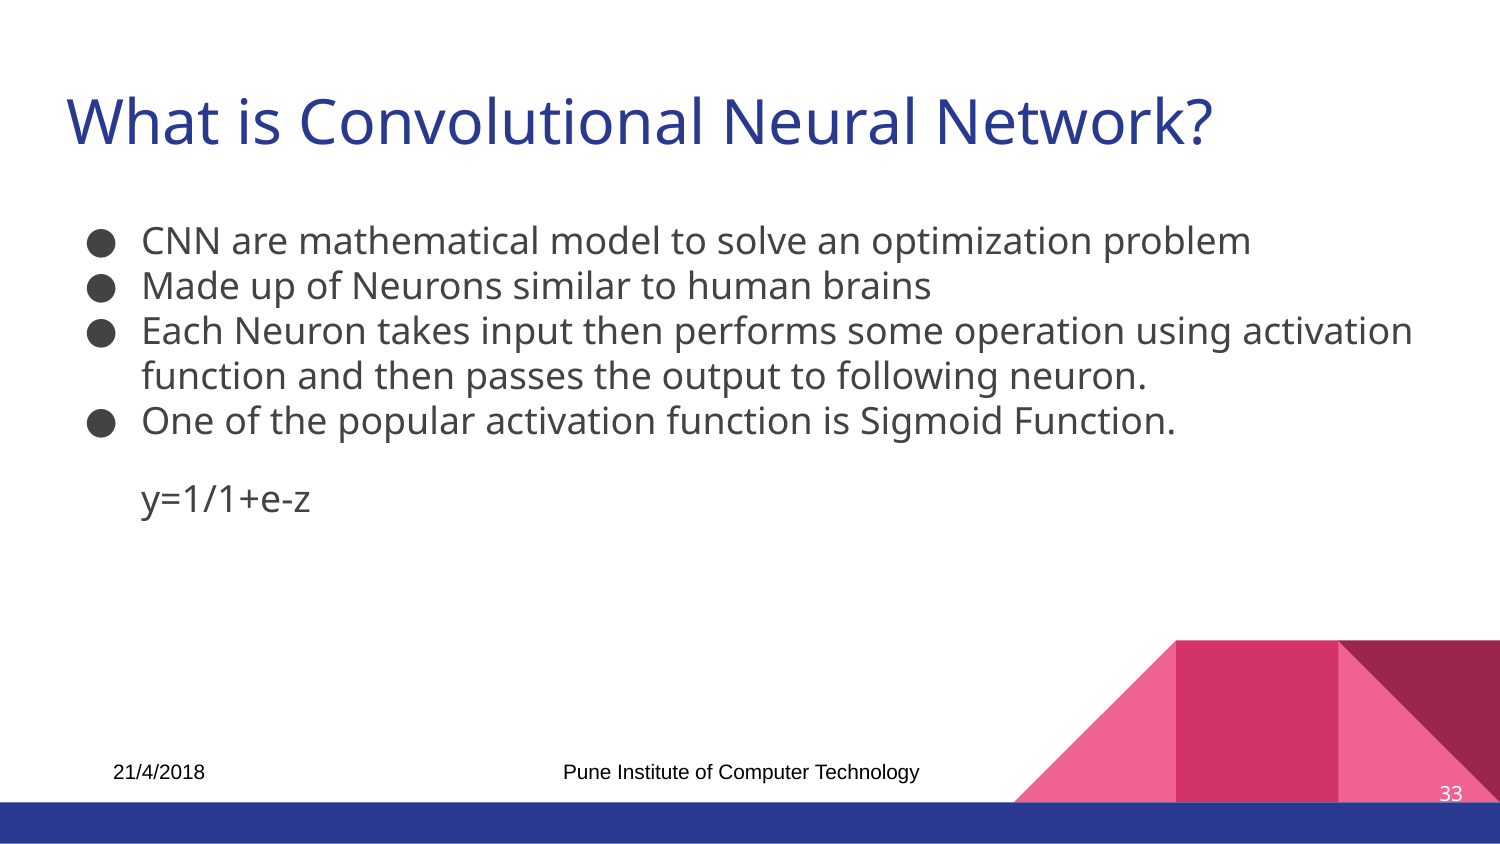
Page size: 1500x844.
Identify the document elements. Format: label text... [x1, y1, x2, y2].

list CNN are mathematical model to solve an optimization problem Made up of Neurons similar to human brains Each Neuron takes input then performs some operation using activation function and then passes the output to following neuron. One of the popular activation function is Sigmoid Function. y=1/1+e-z [51, 201, 1449, 750]
title What is Convolutional Neural Network? [51, 67, 1449, 167]
slide_number <number> [1387, 762, 1478, 828]
